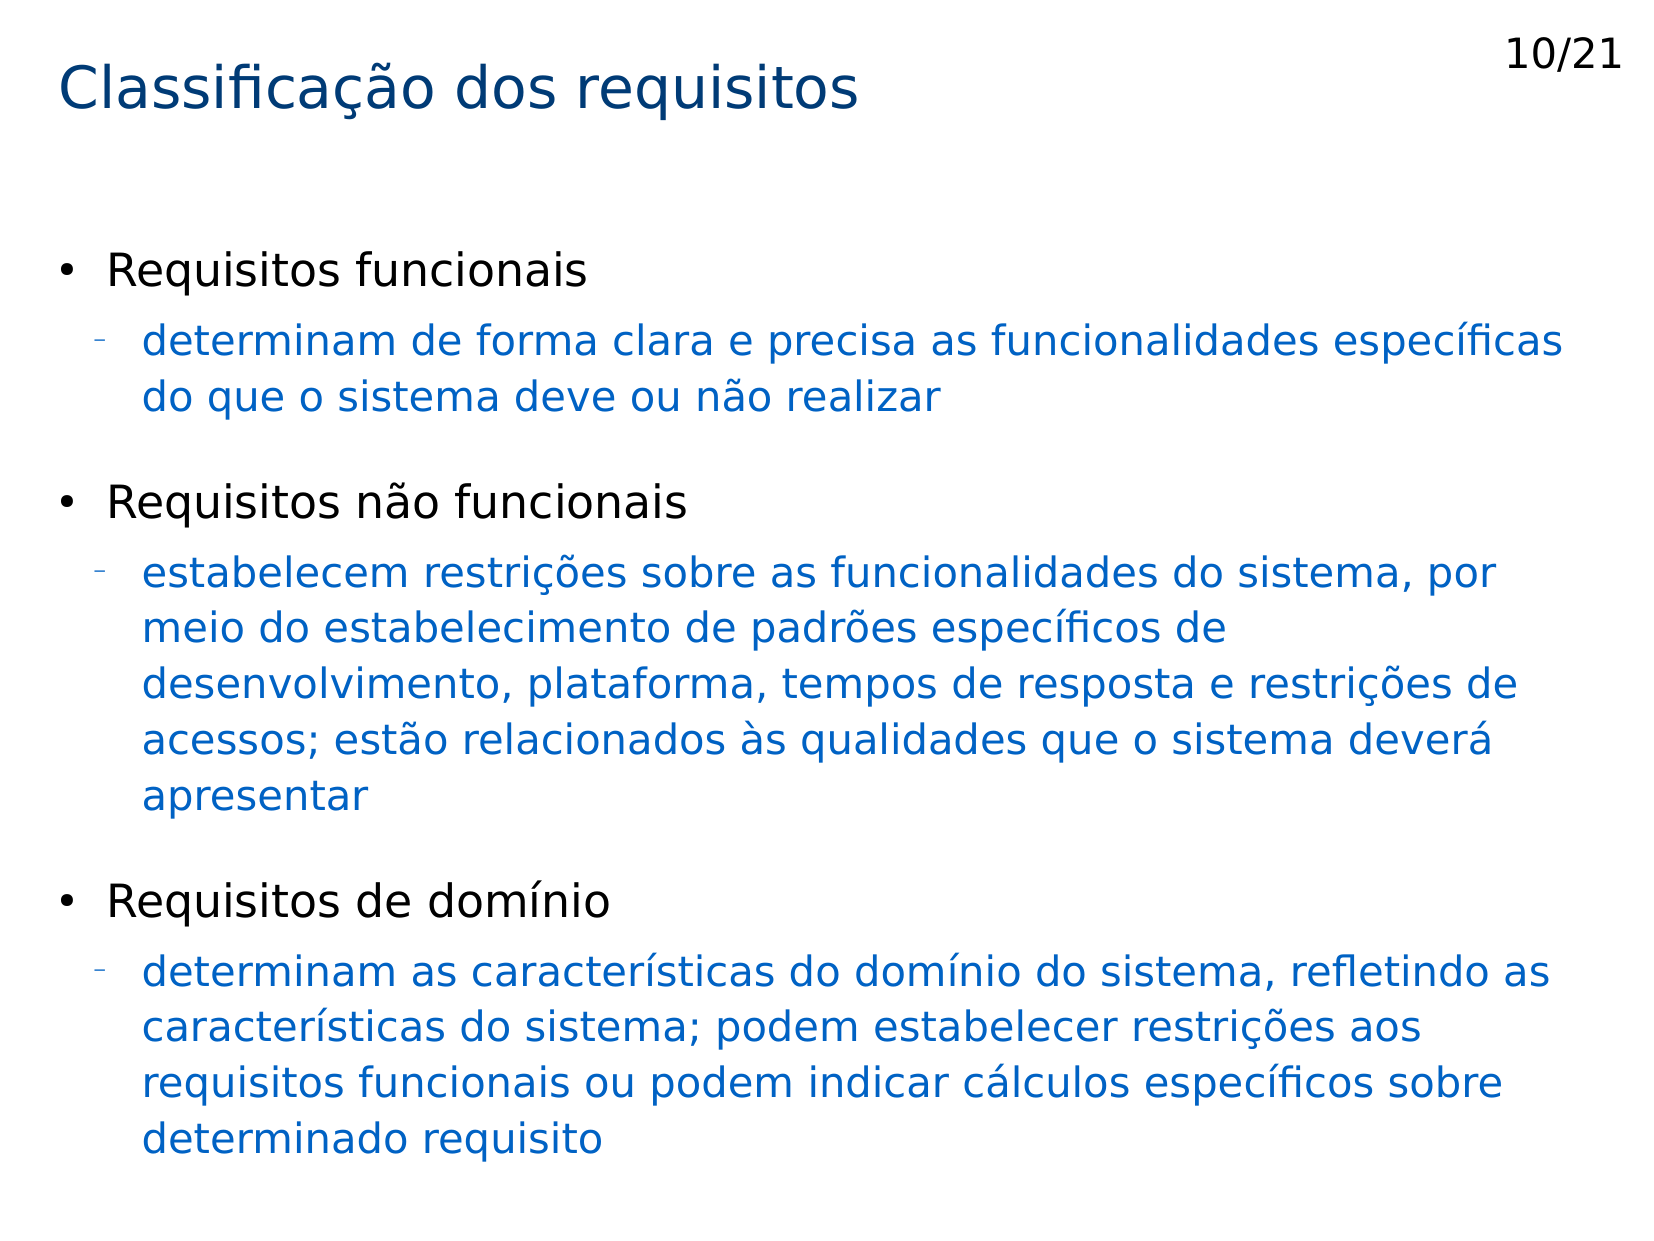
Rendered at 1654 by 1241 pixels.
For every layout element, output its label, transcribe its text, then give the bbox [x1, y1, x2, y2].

list Requisitos funcionais determinam de forma clara e precisa as funcionalidades específicas do que o sistema deve ou não realizar Requisitos não funcionais estabelecem restrições sobre as funcionalidades do sistema, por meio do estabelecimento de padrões específicos de desenvolvimento, plataforma, tempos de resposta e restrições de acessos; estão relacionados às qualidades que o sistema deverá apresentar Requisitos de domínio determinam as características do domínio do sistema, refletindo as características do sistema; podem estabelecer restrições aos requisitos funcionais ou podem indicar cálculos específicos sobre determinado requisito [59, 236, 1595, 1211]
title Classificação dos requisitos [59, 29, 1506, 148]
